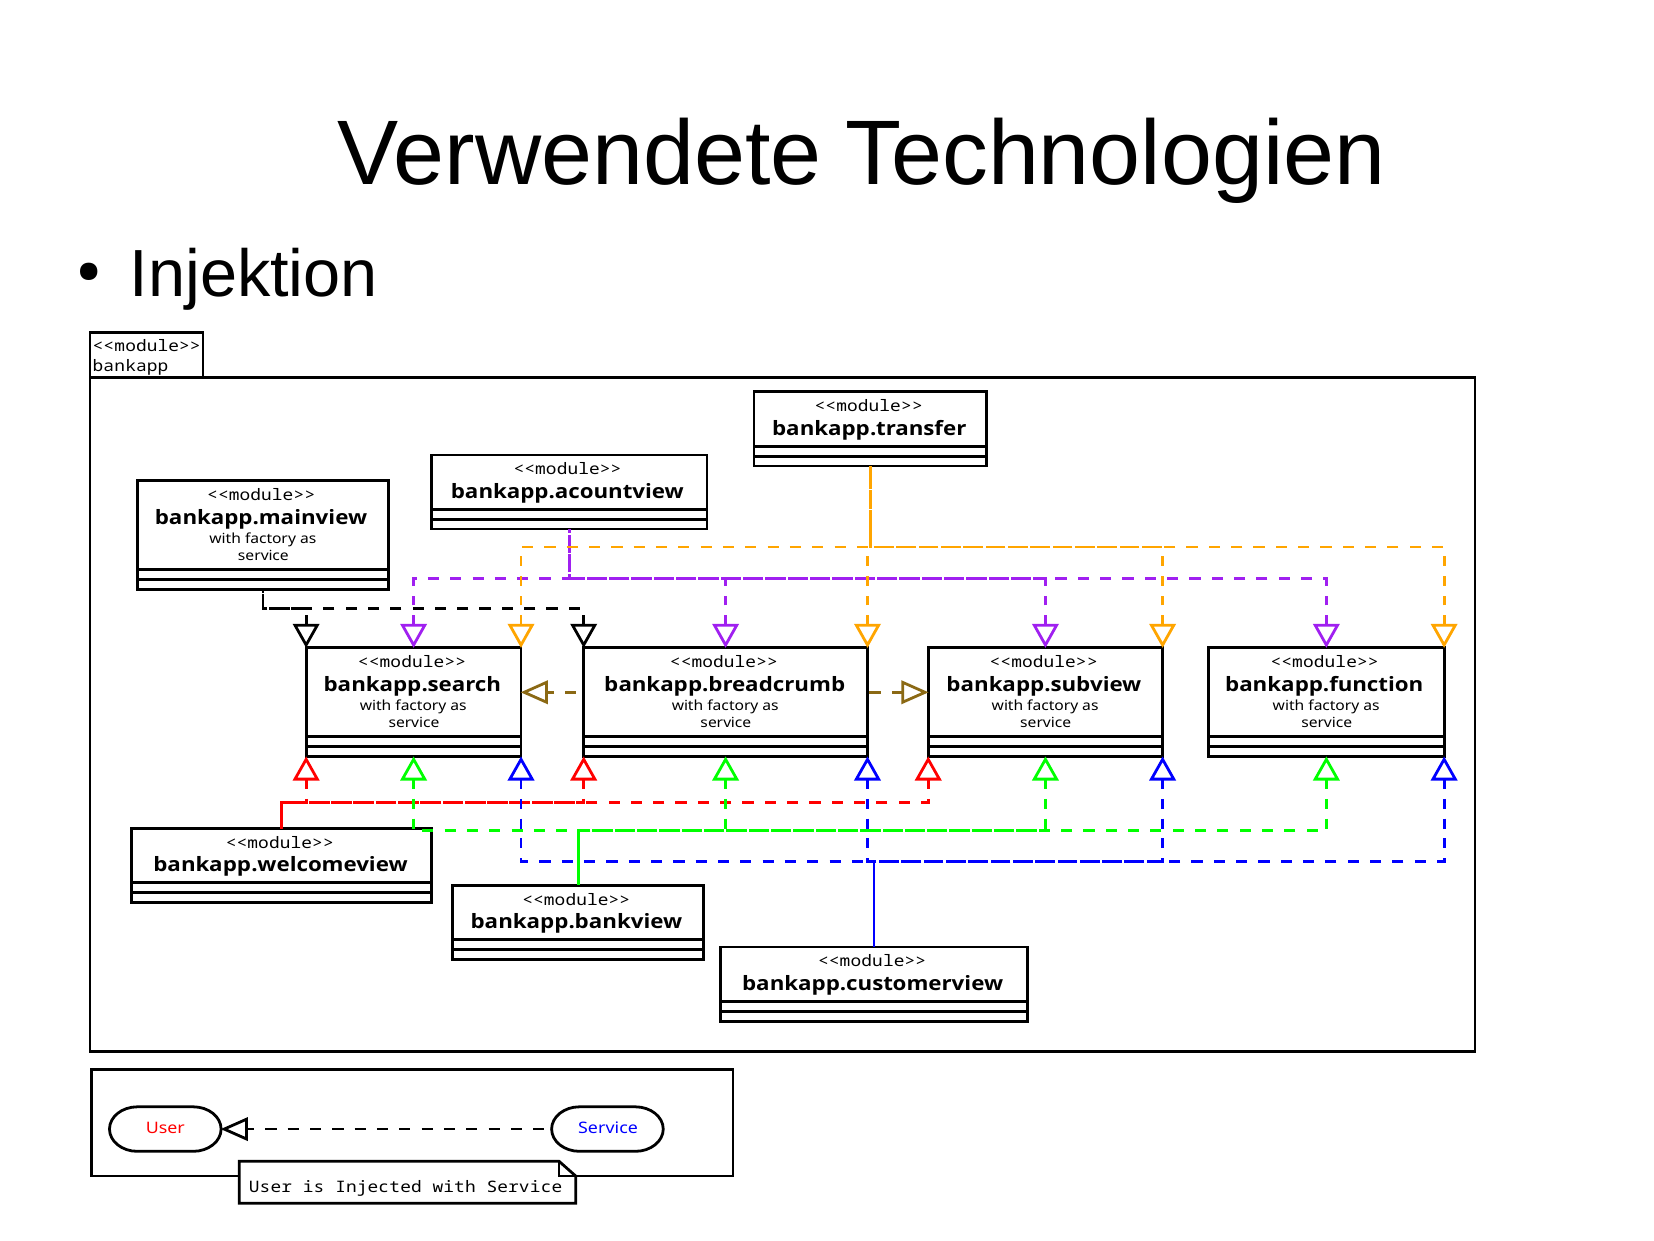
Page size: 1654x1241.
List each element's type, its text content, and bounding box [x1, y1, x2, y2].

list Injektion [59, 236, 1548, 956]
title Verwendete Technologien [82, 49, 1571, 257]
picture [88, 324, 1477, 1211]
